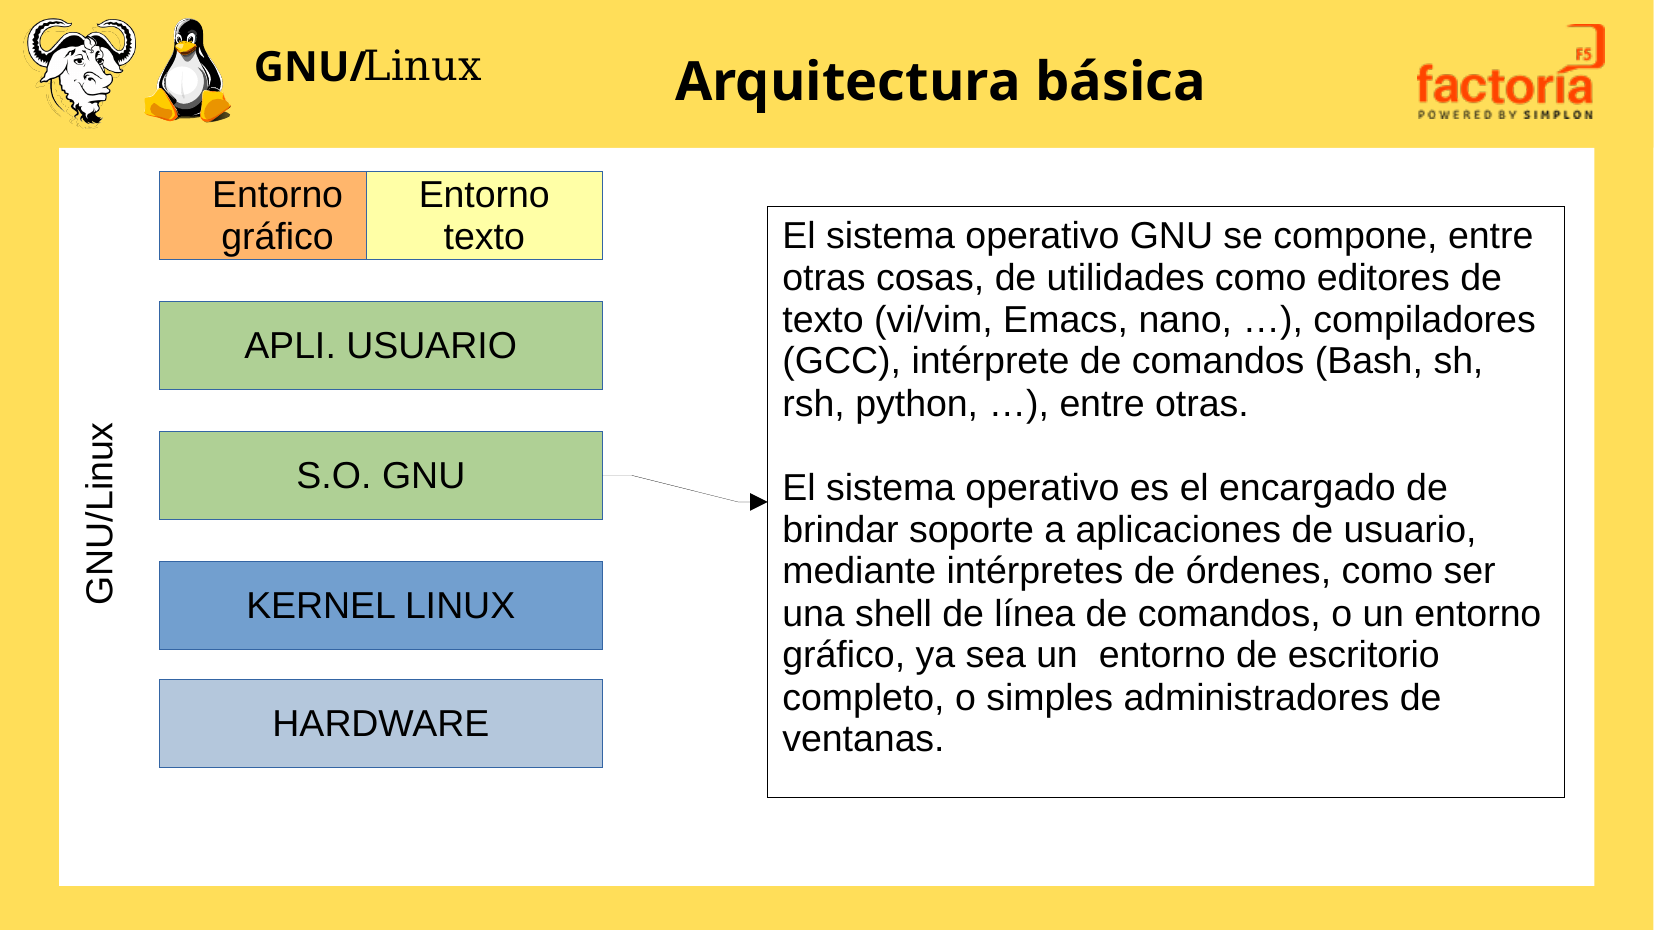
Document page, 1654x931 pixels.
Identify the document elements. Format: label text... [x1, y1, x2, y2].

title Linux [369, 45, 487, 91]
title GNU/ [253, 35, 369, 95]
picture [1417, 24, 1605, 119]
picture [27, 18, 240, 133]
text_box El sistema operativo GNU se compone, entre otras cosas, de utilidades como editores de texto (vi/vim, Emacs, nano, …), compiladores (GCC), intérprete de comandos (Bash, sh, rsh, python, …), entre otras. El sistema operativo es el encargado de brindar soporte a aplicaciones de usuario, mediante intérpretes de órdenes, como ser una shell de línea de comandos, o un entorno gráfico, ya sea un entorno de escritorio completo, o simples administradores de ventanas. [767, 206, 1565, 798]
text_box GNU/Linux [70, 407, 128, 621]
text_box Entorno gráfico [159, 171, 366, 260]
text_box KERNEL LINUX [231, 576, 531, 634]
text_box HARDWARE [257, 695, 505, 752]
text_box APLI. USUARIO [229, 317, 533, 374]
text_box Arquitectura básica [660, 35, 1215, 110]
text_box Entorno texto [366, 171, 603, 260]
text_box S.O. GNU [281, 446, 481, 504]
text_box [0, 0, 1654, 886]
